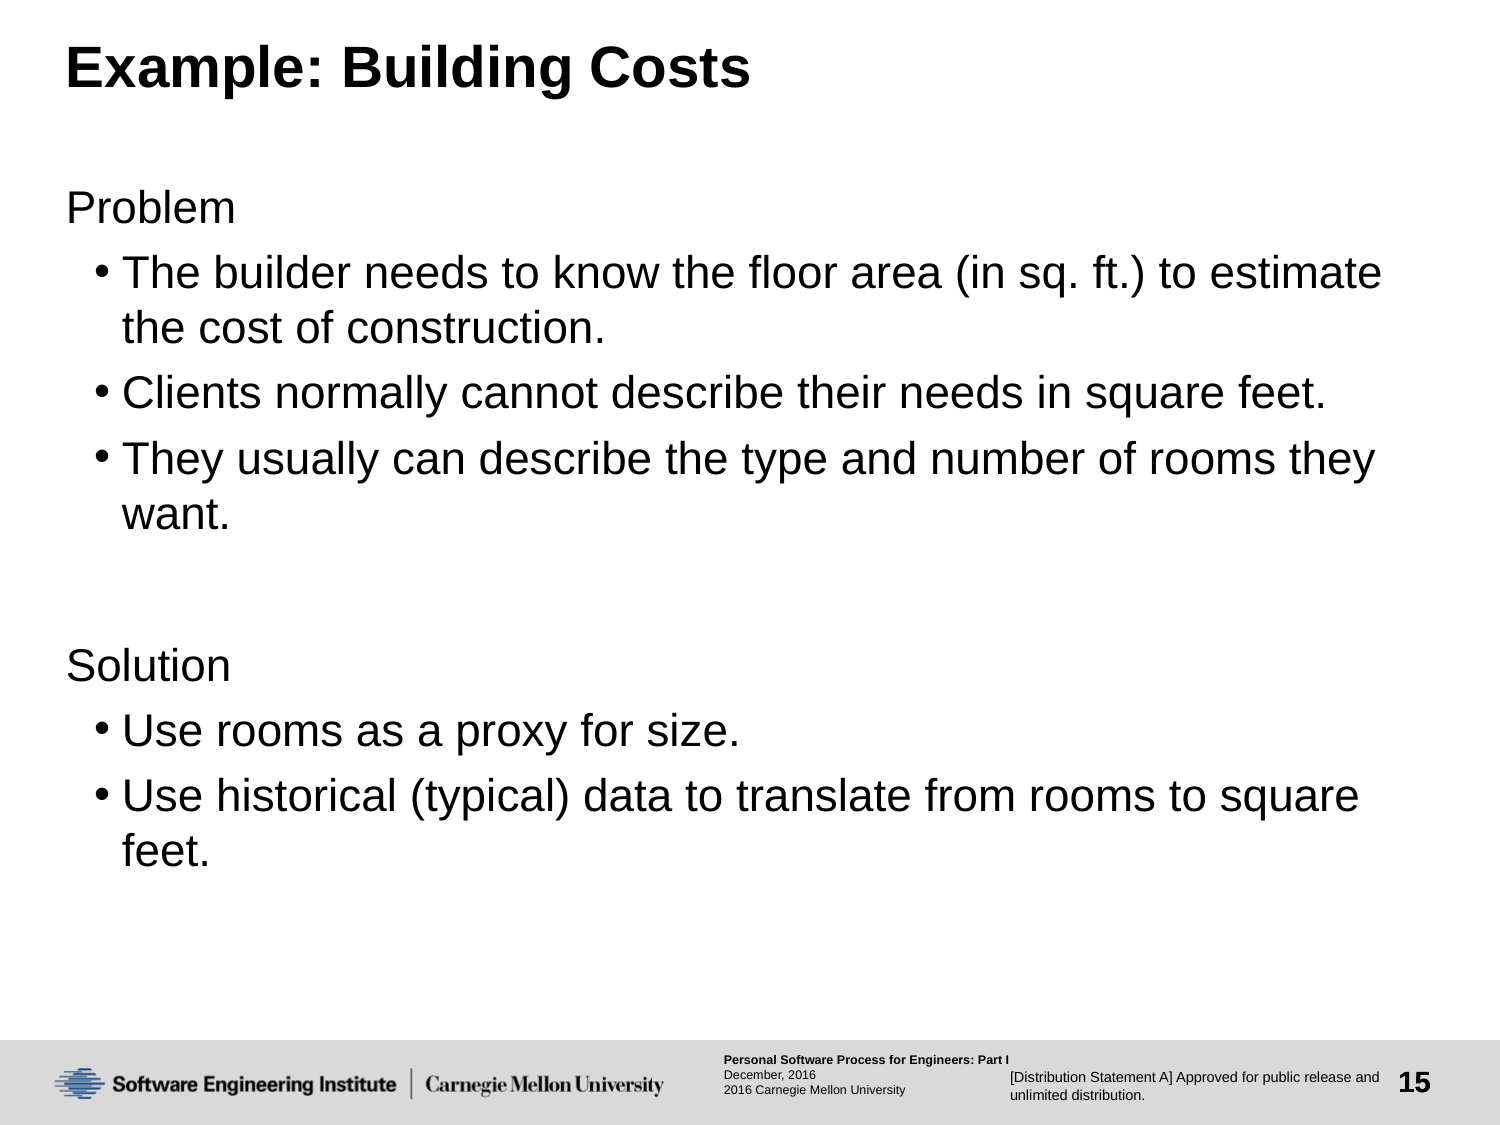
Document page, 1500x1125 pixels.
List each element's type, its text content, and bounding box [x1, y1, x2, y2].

list Problem The builder needs to know the floor area (in sq. ft.) to estimate the cost of construction. Clients normally cannot describe their needs in square feet. They usually can describe the type and number of rooms they want. Solution Use rooms as a proxy for size. Use historical (typical) data to translate from rooms to square feet. [65, 177, 1431, 1000]
title Example: Building Costs [65, 37, 1313, 148]
picture [46, 1061, 673, 1104]
